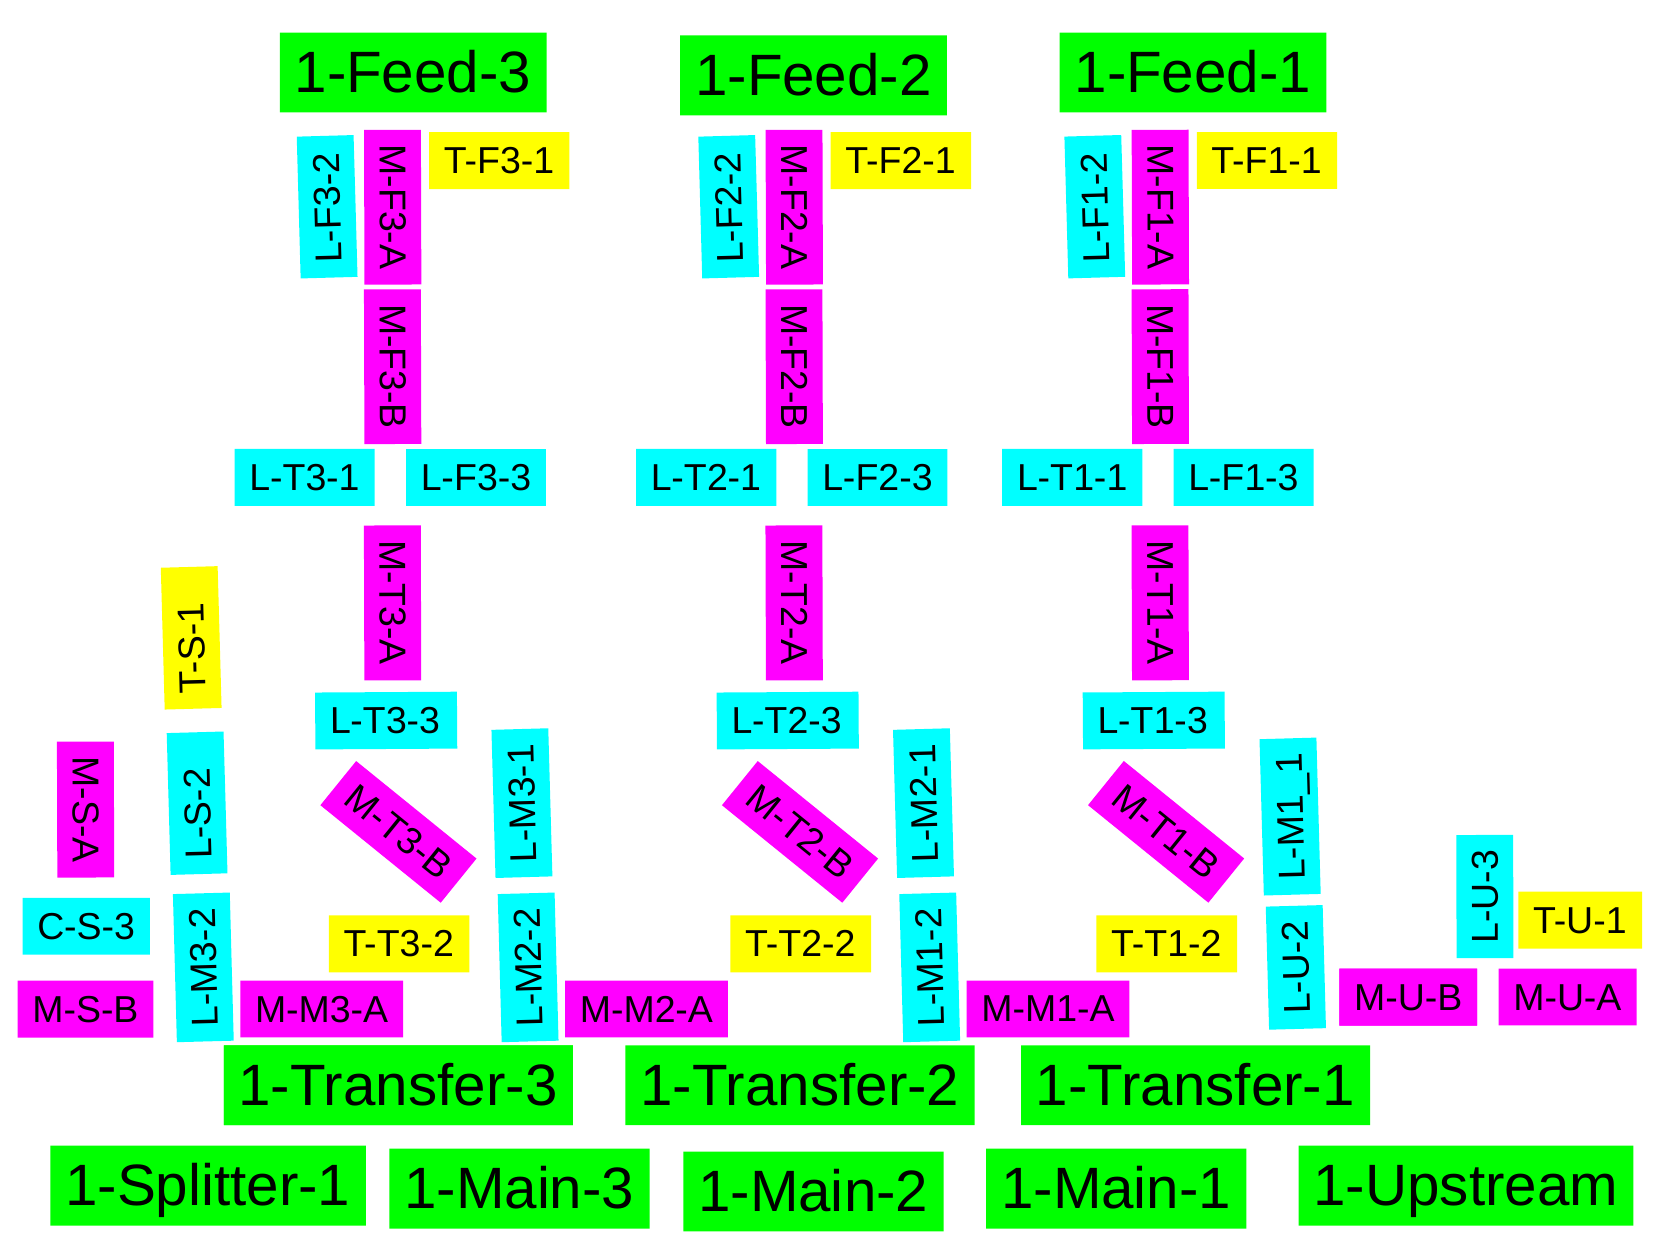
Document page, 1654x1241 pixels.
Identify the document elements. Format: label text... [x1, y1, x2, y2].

text_box M-M3-A [240, 980, 404, 1038]
text_box L-M3-2 [172, 892, 234, 1043]
text_box L-T3-3 [315, 691, 458, 750]
text_box 1-Transfer-1 [1021, 1045, 1371, 1125]
text_box L-F1-2 [1064, 135, 1126, 279]
text_box M-T2-A [765, 525, 823, 681]
text_box L-T2-1 [636, 448, 777, 506]
text_box M-F2-B [765, 289, 823, 445]
text_box L-U-2 [1265, 905, 1326, 1030]
text_box M-M2-A [565, 980, 728, 1038]
text_box L-F3-3 [406, 449, 546, 506]
text_box L-M3-1 [491, 728, 553, 878]
text_box L-M1_1 [1259, 737, 1321, 896]
text_box T-F1-1 [1196, 132, 1338, 189]
text_box 1-Feed-2 [680, 35, 947, 116]
text_box 1-Feed-1 [1059, 32, 1327, 113]
text_box M-F1-B [1131, 289, 1189, 445]
text_box 1-Main-2 [683, 1151, 944, 1232]
text_box 1-Upstream [1298, 1145, 1634, 1226]
text_box T-U-1 [1518, 891, 1643, 949]
text_box T-T1-2 [1096, 915, 1238, 973]
text_box L-F2-3 [807, 449, 948, 506]
text_box M-T1-A [1131, 525, 1189, 681]
text_box T-S-1 [160, 566, 222, 710]
text_box L-F1-3 [1173, 448, 1314, 506]
text_box L-T1-1 [1002, 448, 1143, 506]
text_box M-F1-A [1131, 129, 1190, 285]
text_box M-T2-B [721, 761, 879, 903]
text_box 1-Transfer-3 [223, 1045, 573, 1125]
text_box 1-Main-1 [986, 1148, 1247, 1229]
text_box M-S-A [56, 741, 115, 878]
text_box M-F3-A [364, 129, 422, 285]
text_box T-T2-2 [730, 915, 872, 973]
text_box T-F3-1 [429, 132, 570, 190]
text_box L-S-2 [166, 731, 228, 875]
text_box C-S-3 [22, 897, 150, 955]
text_box M-F3-B [363, 289, 422, 445]
text_box M-T3-A [363, 525, 422, 681]
text_box L-F2-2 [698, 135, 760, 279]
text_box L-U-3 [1456, 834, 1514, 959]
text_box 1-Transfer-2 [625, 1045, 975, 1125]
text_box M-U-A [1498, 968, 1637, 1026]
text_box M-S-B [17, 980, 154, 1038]
text_box 1-Splitter-1 [50, 1145, 366, 1226]
text_box L-M2-2 [497, 892, 559, 1043]
text_box L-F3-2 [296, 135, 358, 279]
text_box T-F2-1 [830, 132, 972, 190]
text_box 1-Main-3 [389, 1148, 650, 1229]
text_box 1-Feed-3 [279, 32, 547, 113]
text_box L-T2-3 [716, 691, 859, 750]
text_box M-U-B [1339, 968, 1478, 1026]
text_box L-M2-1 [893, 728, 954, 878]
text_box M-F2-A [765, 129, 823, 285]
text_box M-T1-B [1088, 760, 1245, 903]
text_box M-T3-B [320, 761, 477, 903]
text_box L-M1-2 [899, 892, 961, 1043]
text_box T-T3-2 [328, 915, 470, 973]
text_box M-M1-A [966, 980, 1130, 1038]
text_box L-T1-3 [1082, 691, 1225, 750]
text_box L-T3-1 [234, 448, 375, 506]
